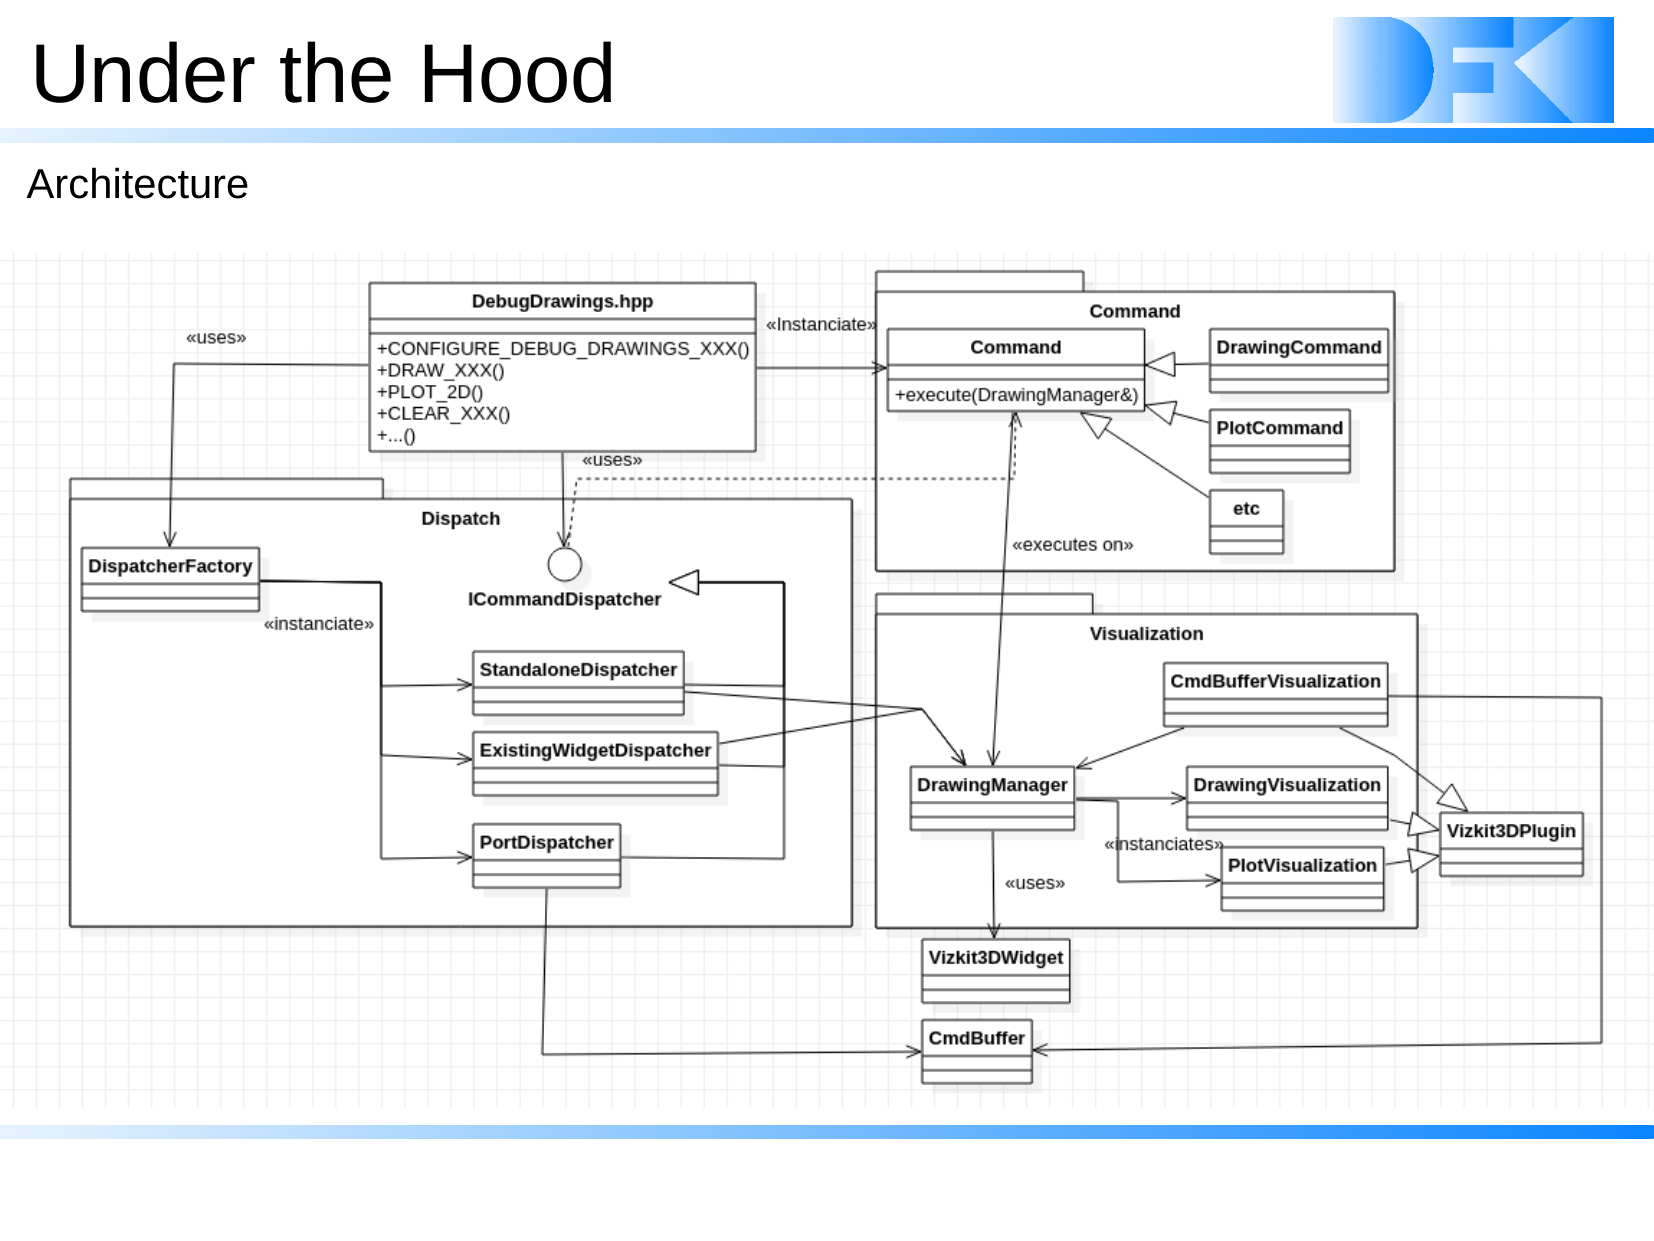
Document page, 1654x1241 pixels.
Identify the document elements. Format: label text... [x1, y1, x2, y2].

picture [0, 253, 1654, 1109]
title Under the Hood [30, 8, 1291, 139]
text_box Architecture [11, 153, 898, 215]
picture [1332, 17, 1614, 123]
